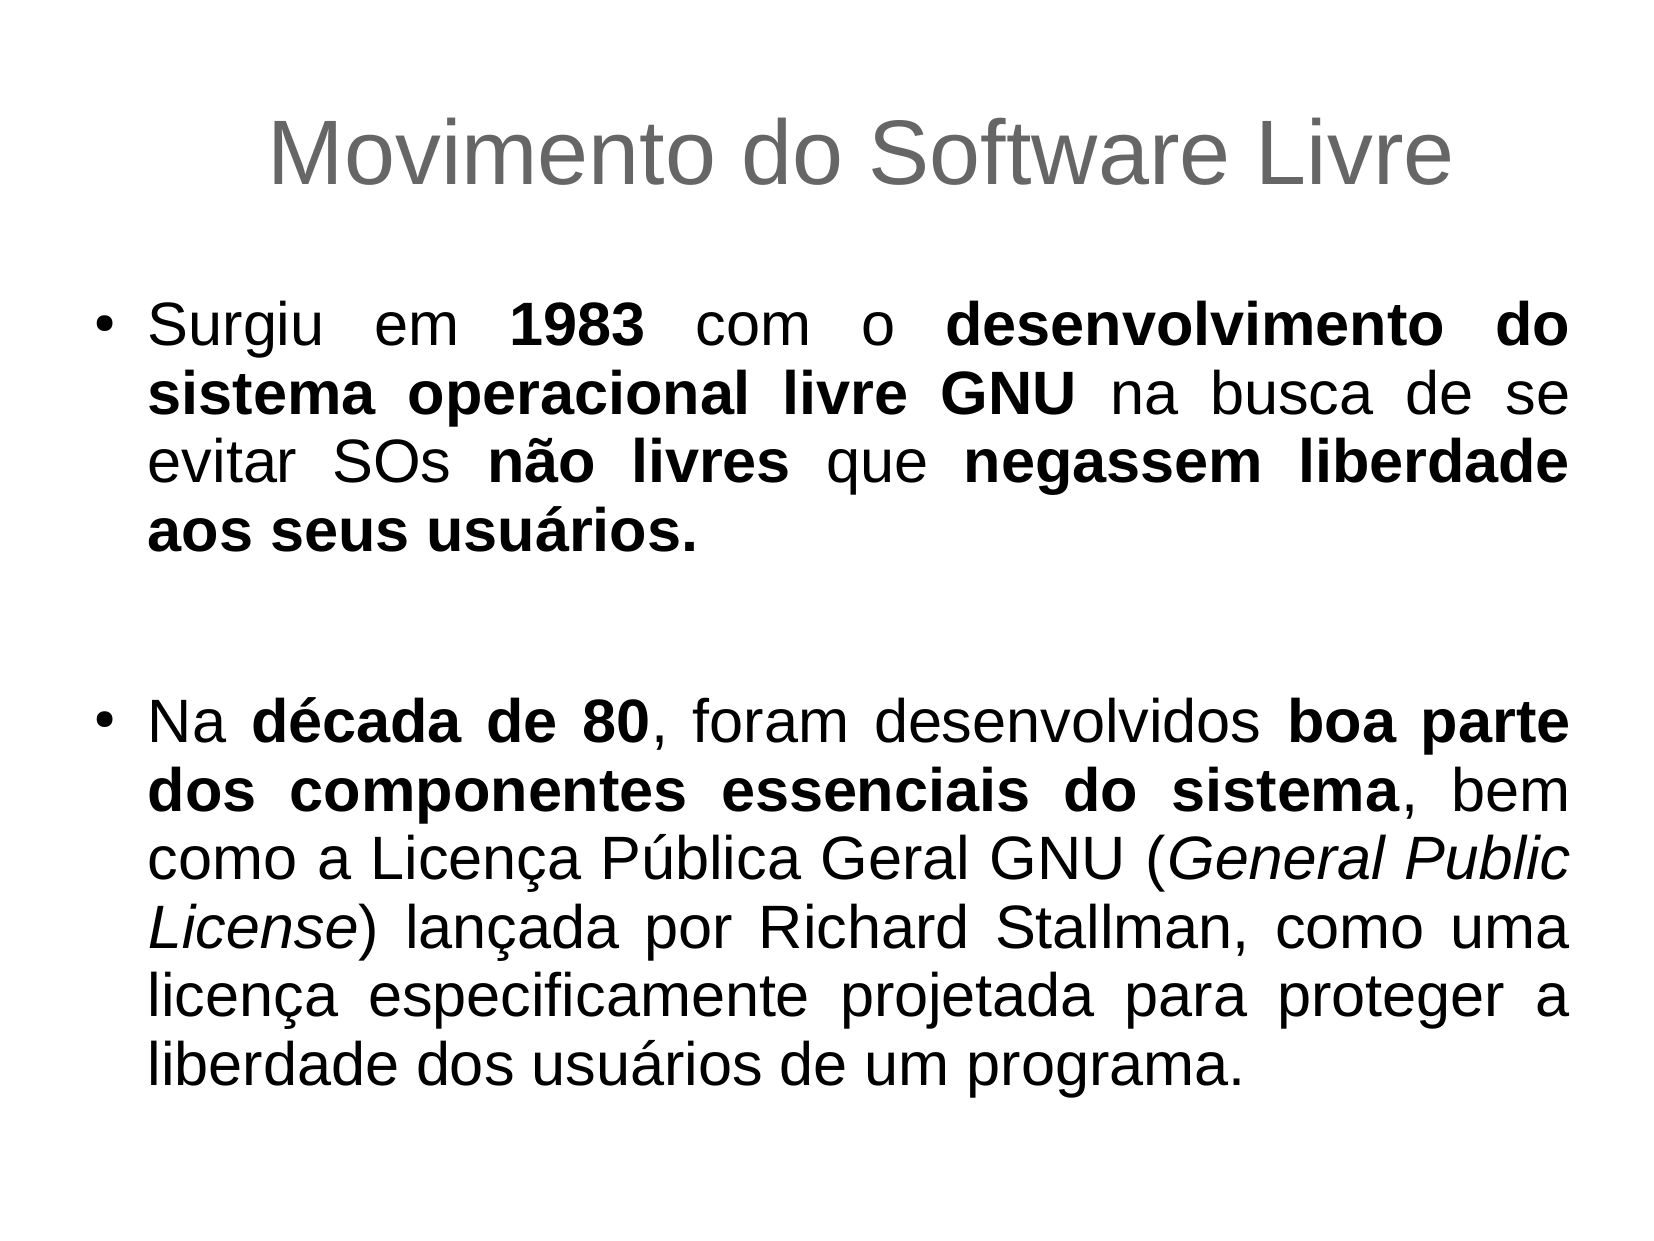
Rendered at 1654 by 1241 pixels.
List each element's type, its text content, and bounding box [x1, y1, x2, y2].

title Movimento do Software Livre [82, 49, 1571, 257]
list Surgiu em 1983 com o desenvolvimento do sistema operacional livre GNU na busca de se evitar SOs não livres que negassem liberdade aos seus usuários. Na década de 80, foram desenvolvidos boa parte dos componentes essenciais do sistema, bem como a Licença Pública Geral GNU (General Public License) lançada por Richard Stallman, como uma licença especificamente projetada para proteger a liberdade dos usuários de um programa. [82, 290, 1571, 1158]
